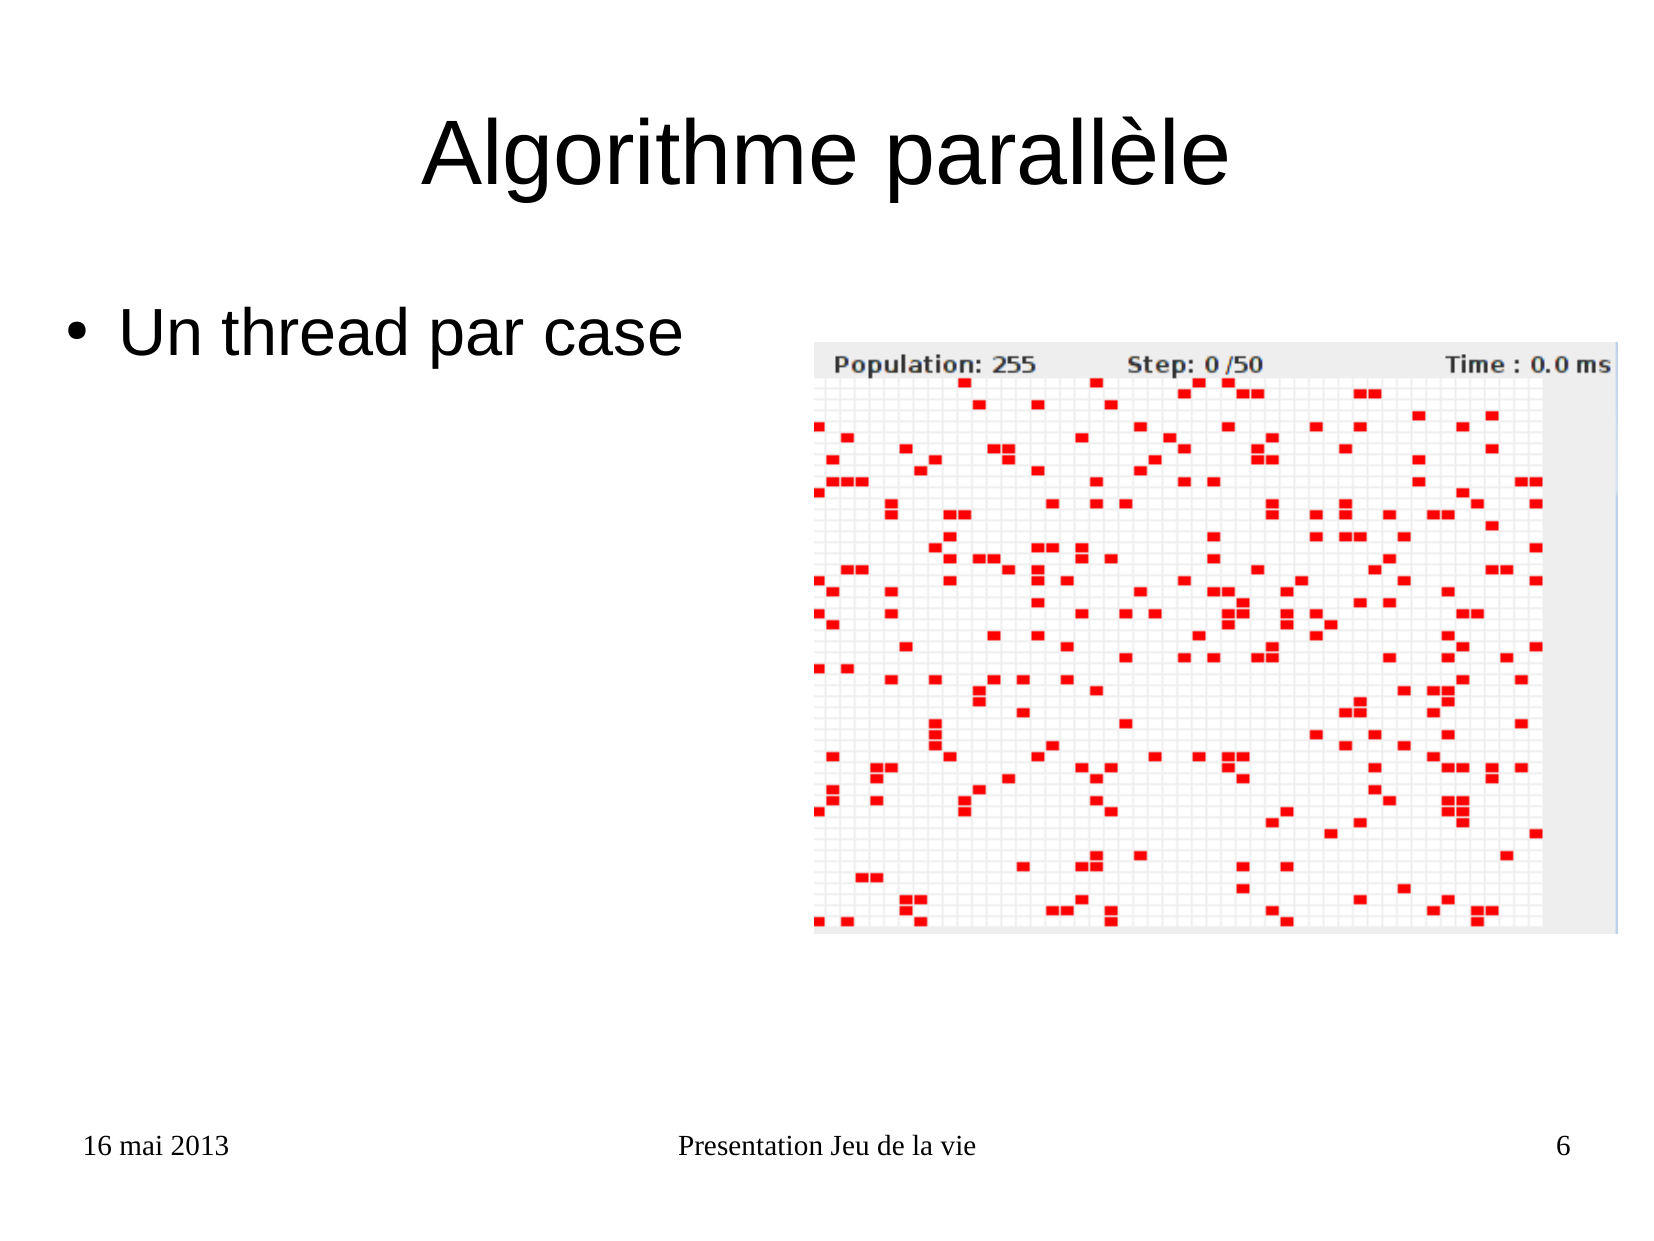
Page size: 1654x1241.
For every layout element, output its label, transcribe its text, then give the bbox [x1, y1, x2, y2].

list Un thread par case [47, 295, 780, 1040]
title Algorithme parallèle [82, 49, 1571, 257]
picture [814, 342, 1618, 934]
